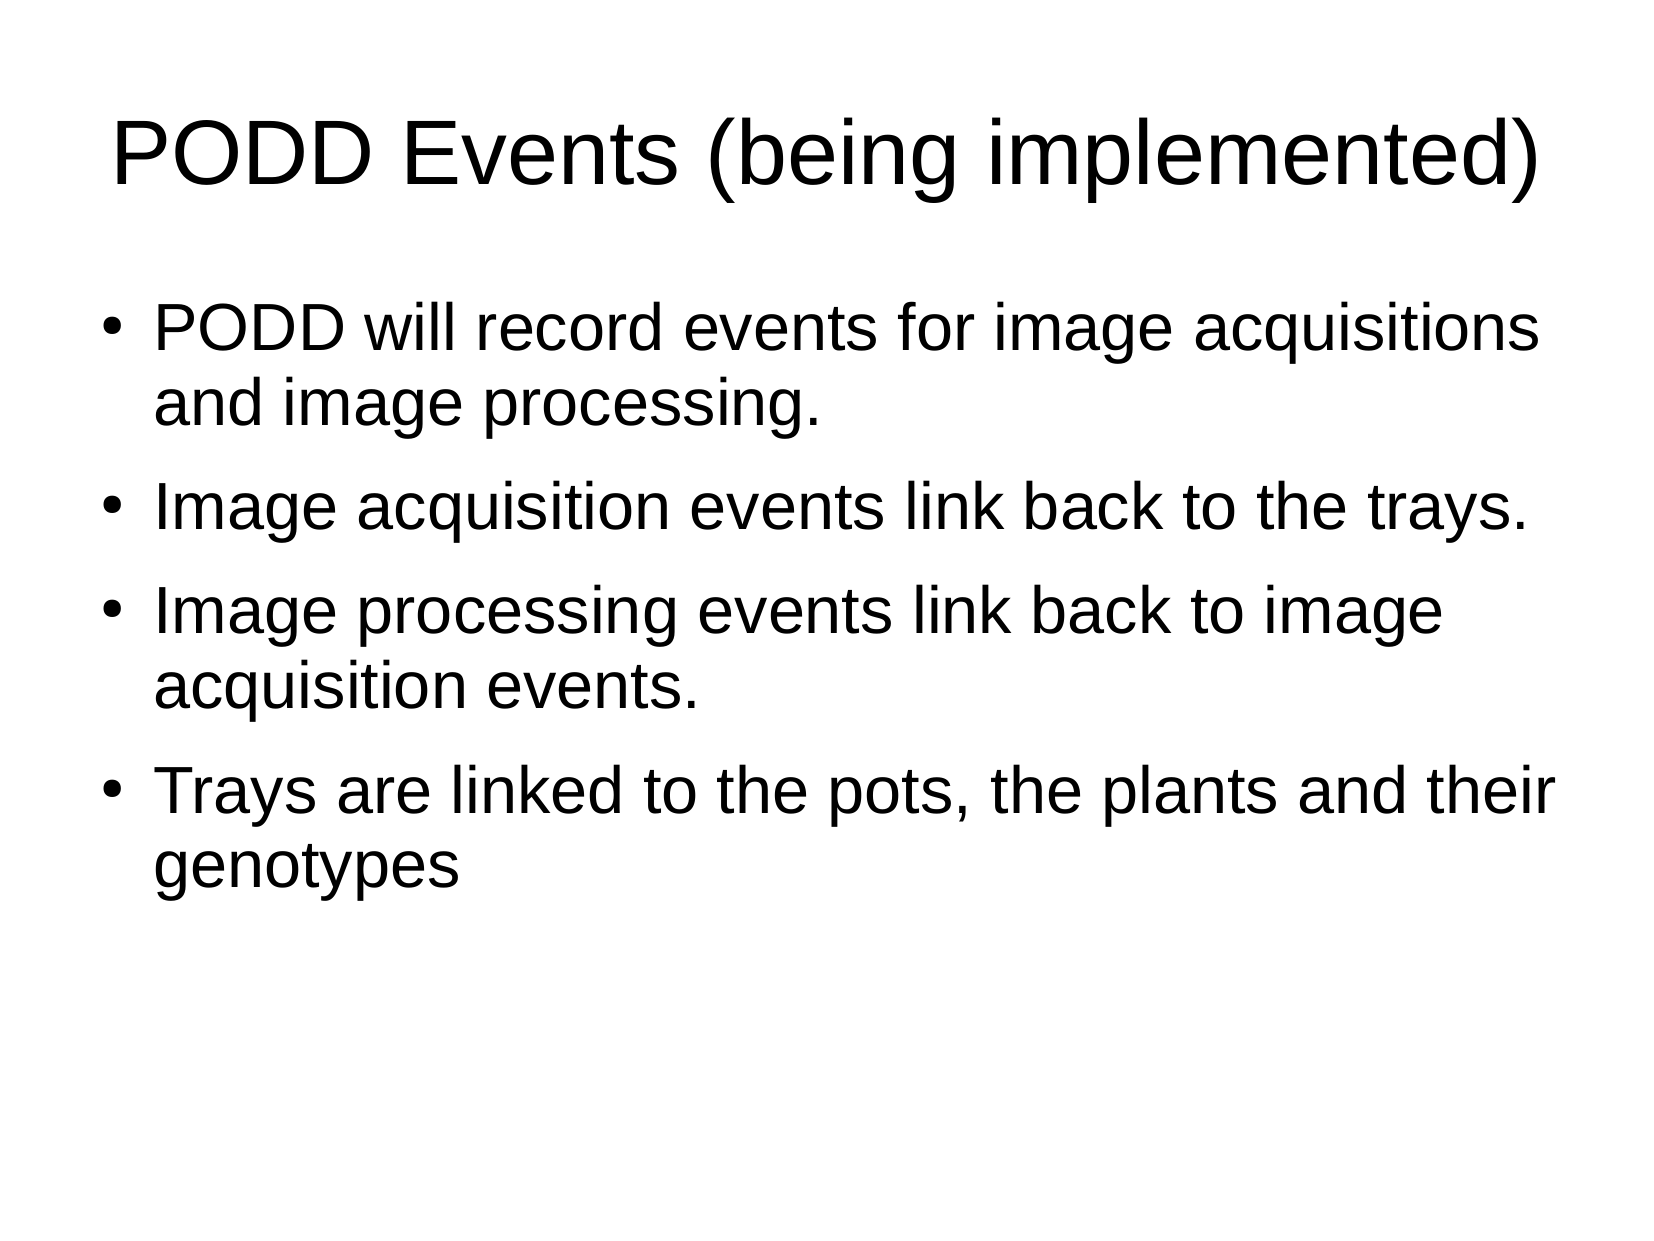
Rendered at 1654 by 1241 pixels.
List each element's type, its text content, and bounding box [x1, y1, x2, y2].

list PODD will record events for image acquisitions and image processing. Image acquisition events link back to the trays. Image processing events link back to image acquisition events. Trays are linked to the pots, the plants and their genotypes [82, 290, 1571, 1010]
title PODD Events (being implemented) [82, 49, 1571, 257]
